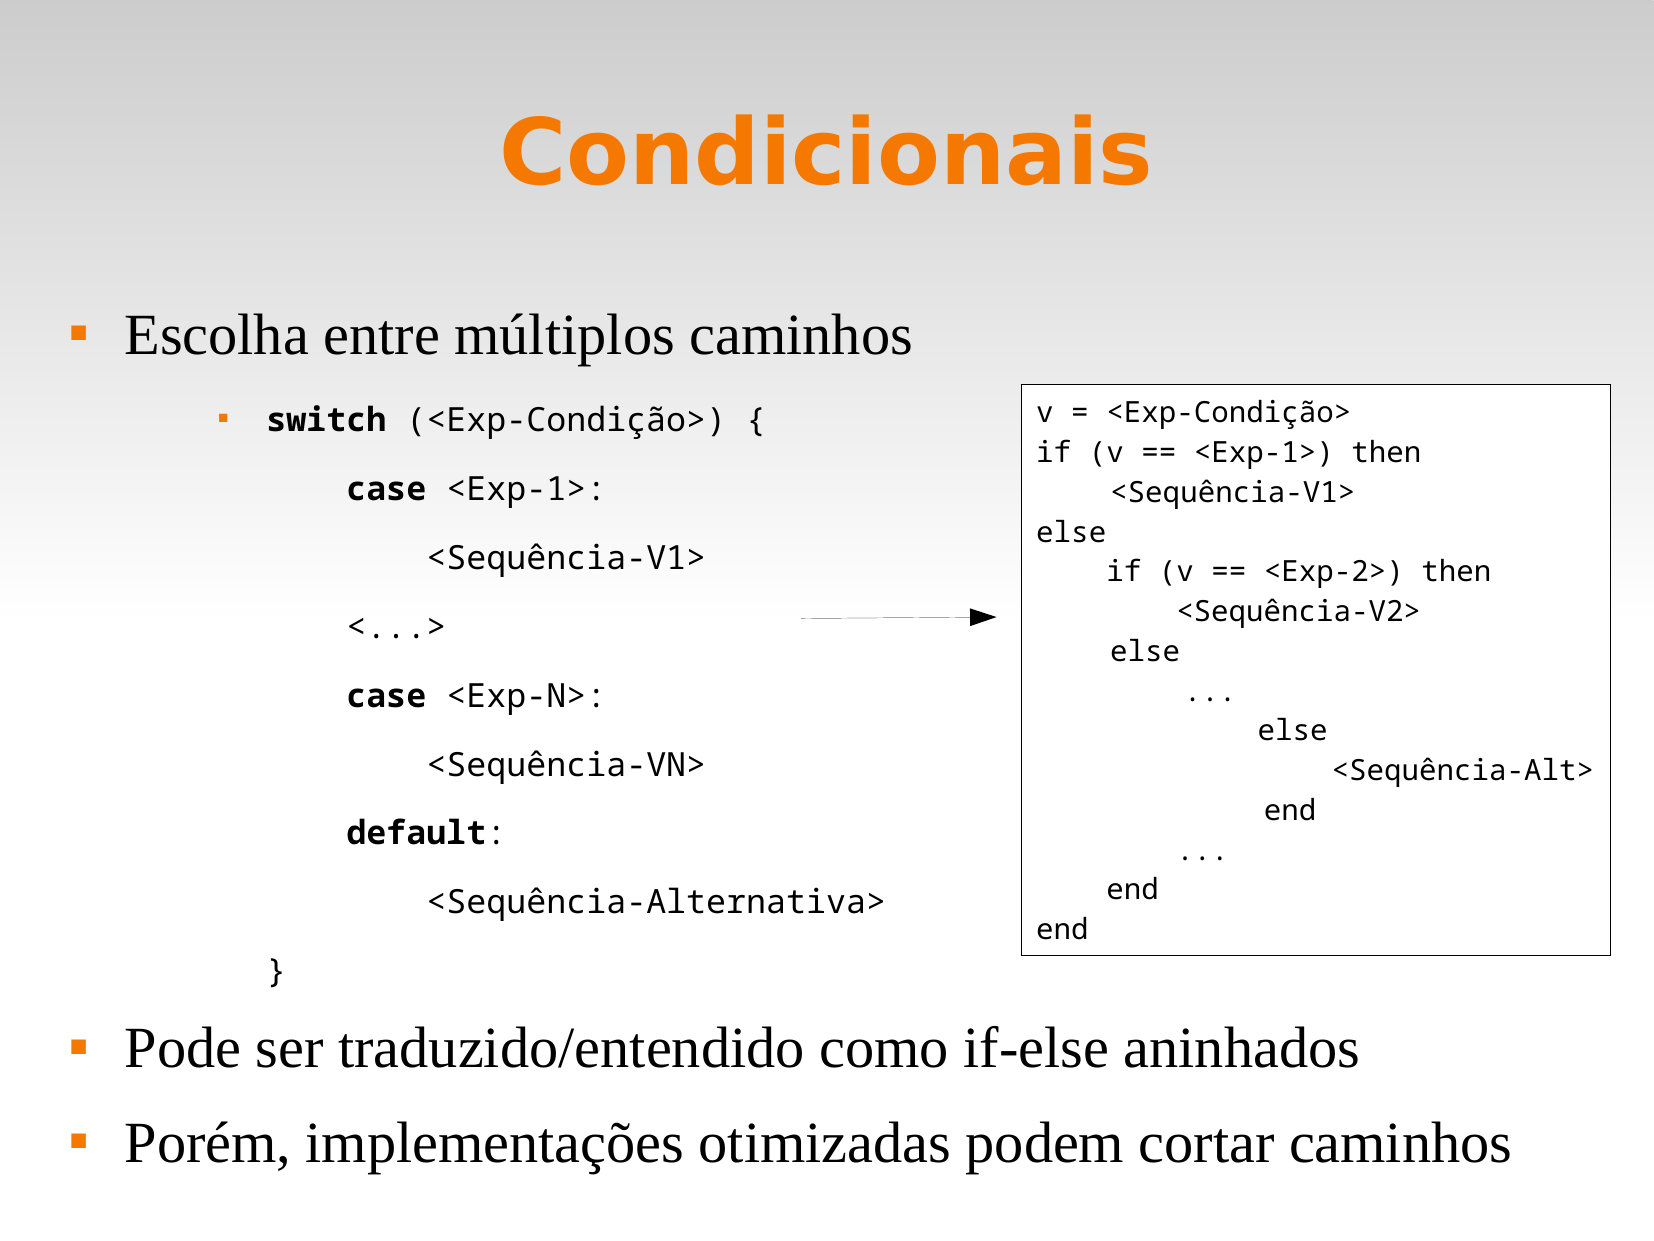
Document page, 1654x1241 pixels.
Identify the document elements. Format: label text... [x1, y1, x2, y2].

title Condicionais [82, 49, 1571, 257]
text_box v = <Exp-Condição> if (v == <Exp-1>) then <Sequência-V1> else if (v == <Exp-2>) then <Sequência-V2> else ... else <Sequência-Alt> end ... end end [1021, 384, 1611, 876]
list Escolha entre múltiplos caminhos switch (<Exp-Condição>) { case <Exp-1>: <Sequência-V1> <...> case <Exp-N>: <Sequência-VN> default: <Sequência-Alternativa> } Pode ser traduzido/entendido como if-else aninhados Porém, implementações otimizadas podem cortar caminhos [0, 302, 1576, 1126]
